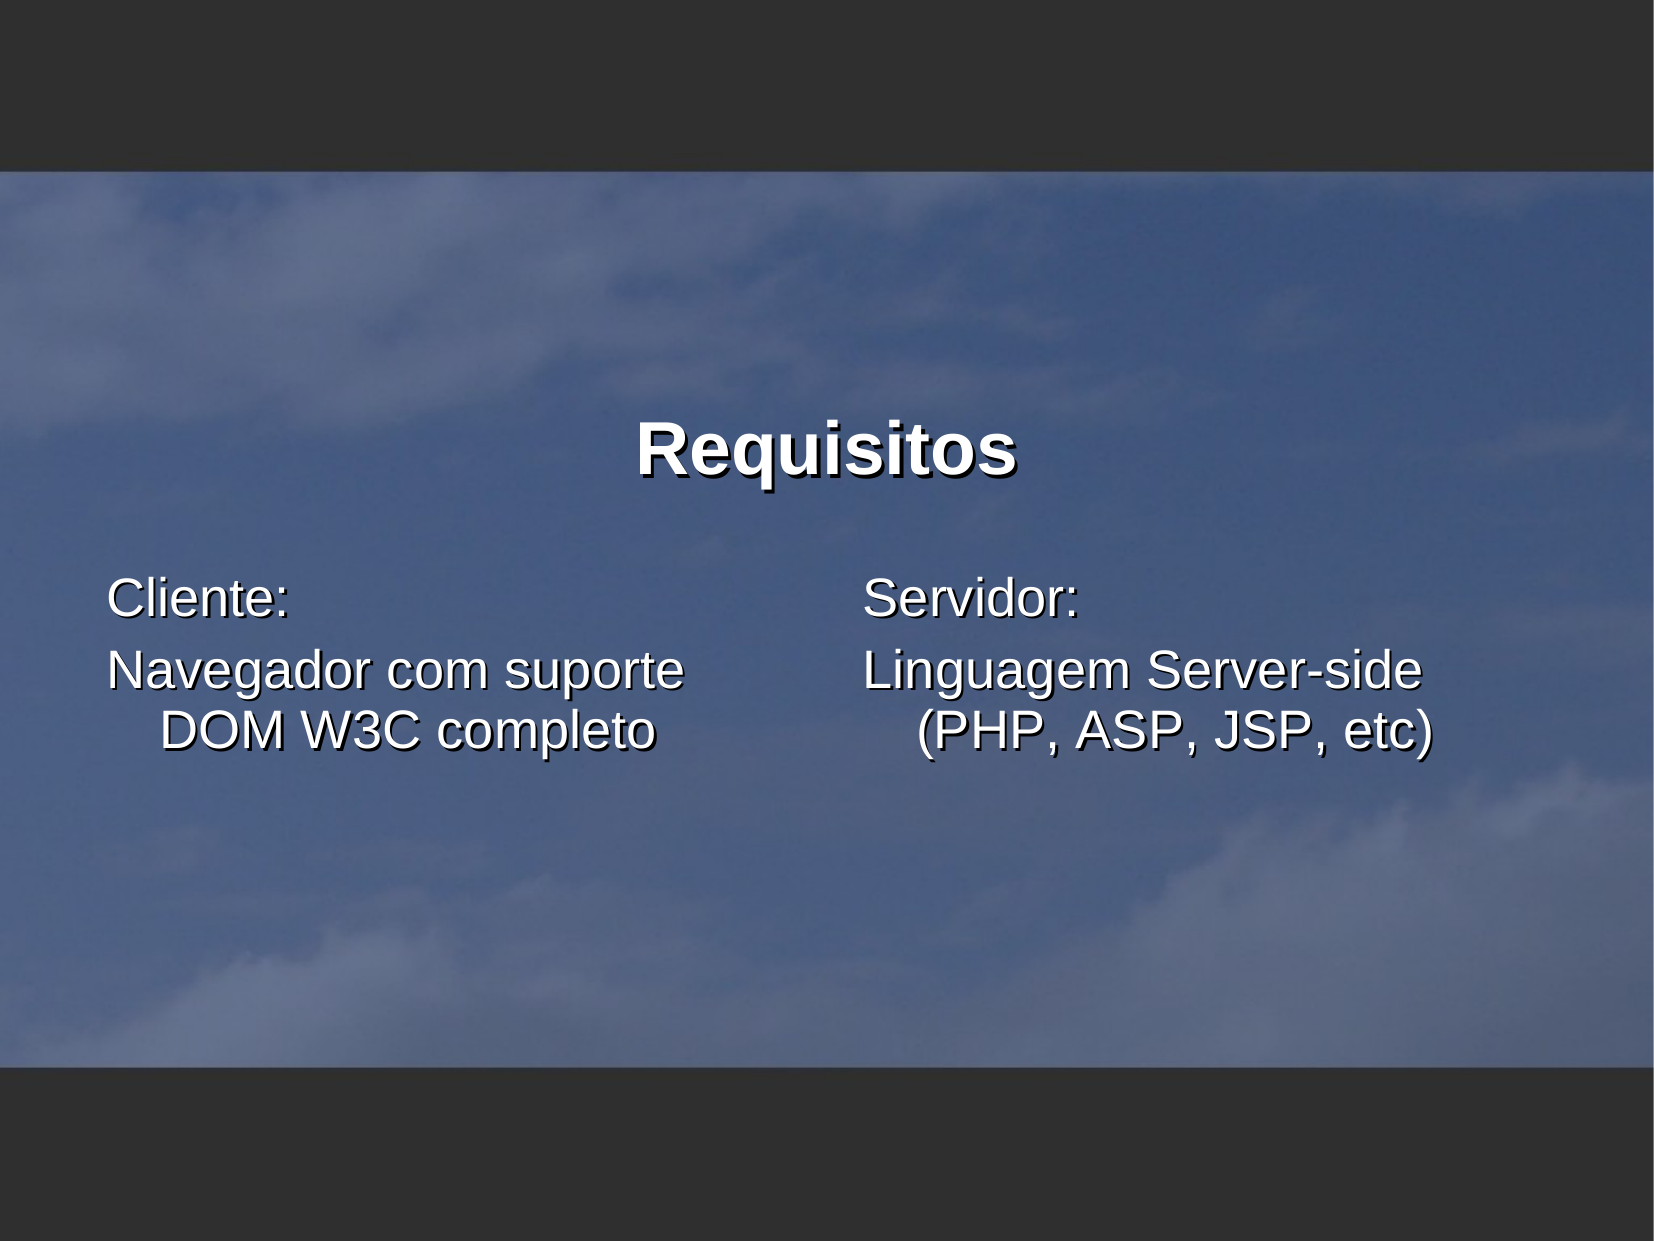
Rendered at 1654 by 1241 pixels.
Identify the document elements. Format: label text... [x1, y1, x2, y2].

list Servidor: Linguagem Server-side (PHP, ASP, JSP, etc) [845, 566, 1566, 833]
picture [0, 0, 1654, 1241]
title Requisitos [88, 360, 1565, 538]
list Cliente: Navegador com suporte DOM W3C completo [88, 566, 809, 804]
